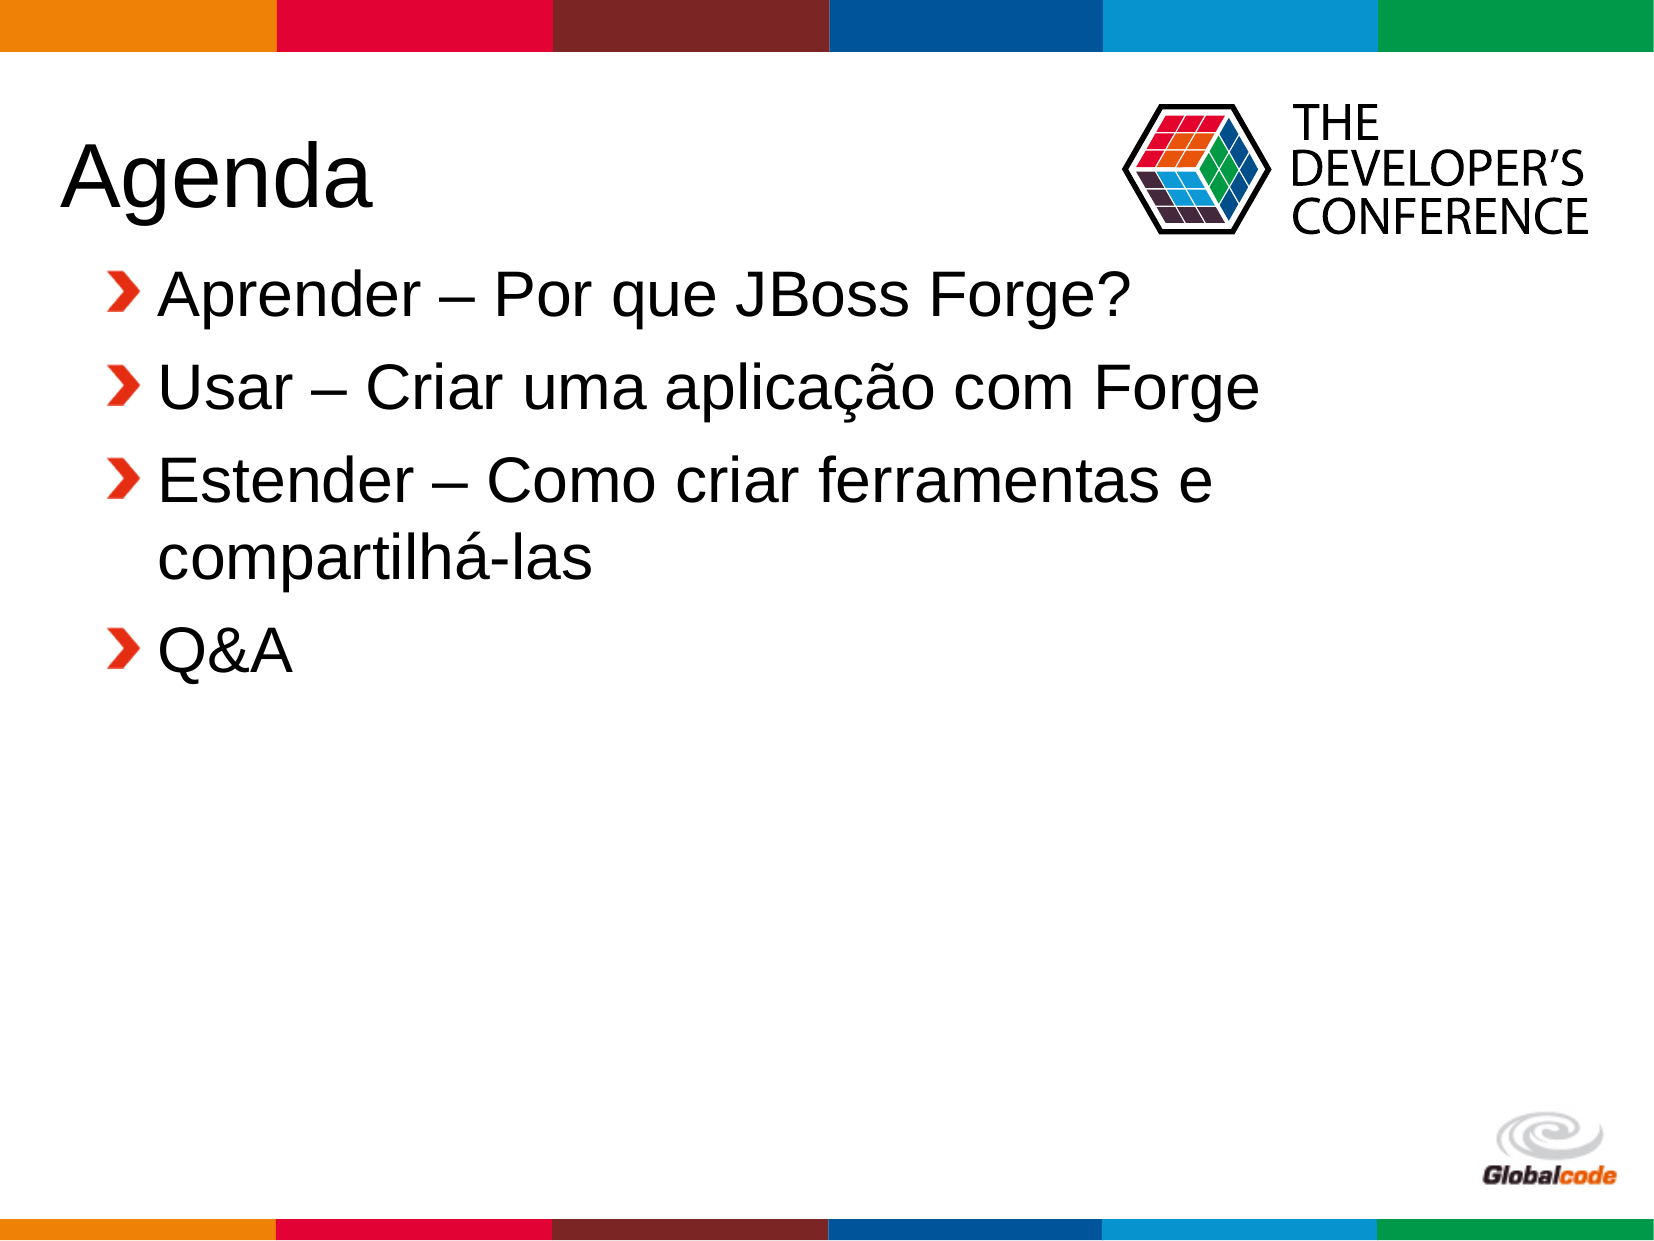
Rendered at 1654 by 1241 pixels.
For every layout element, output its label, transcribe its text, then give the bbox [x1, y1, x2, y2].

list Aprender – Por que JBoss Forge? Usar – Criar uma aplicação com Forge Estender – Como criar ferramentas e compartilhá-las Q&A [86, 244, 1576, 1054]
title Agenda [45, 87, 1075, 256]
picture [1464, 1062, 1638, 1219]
